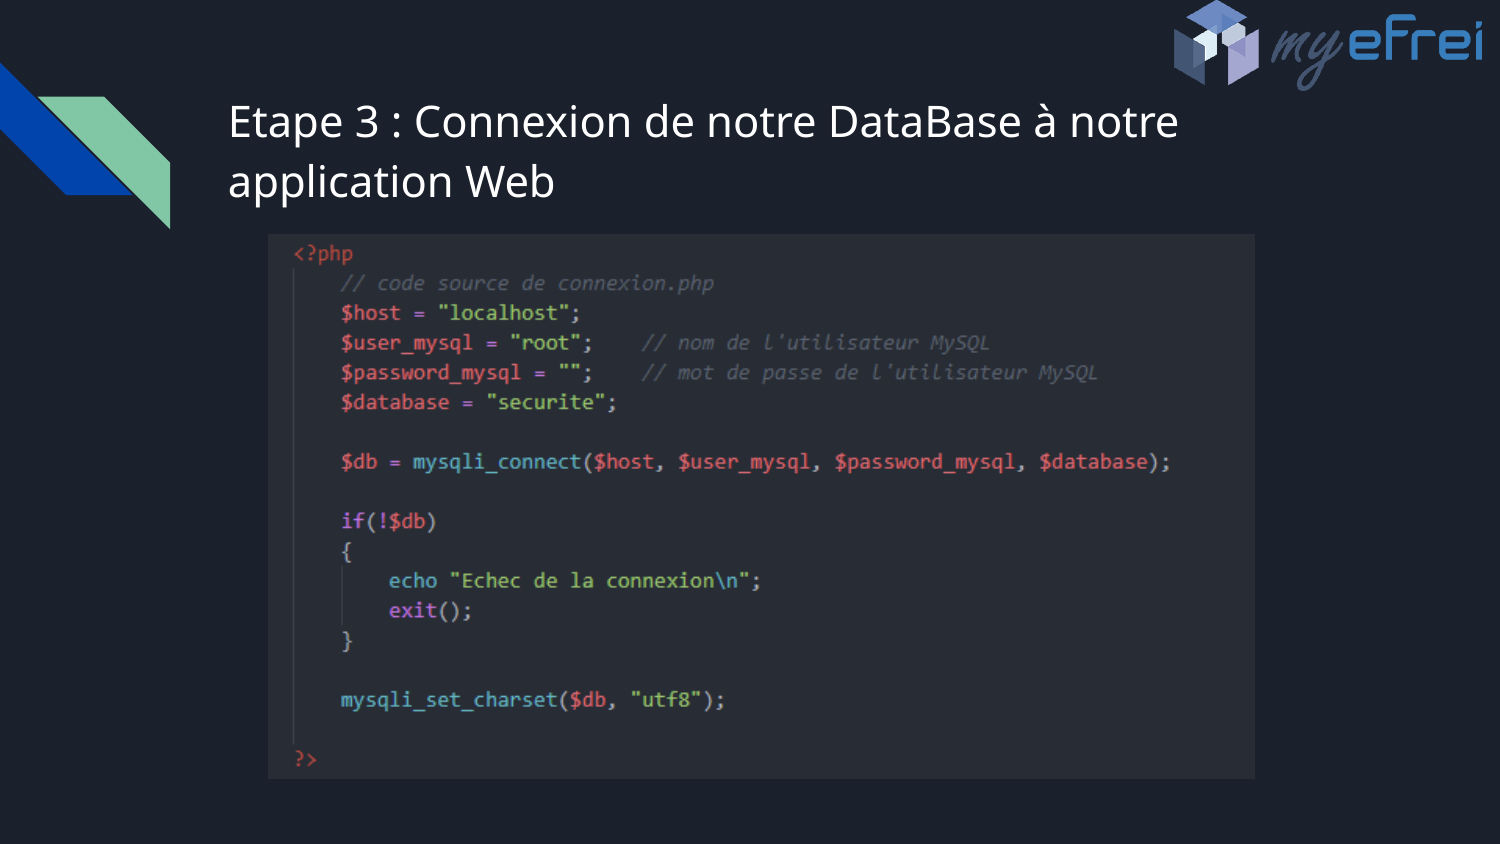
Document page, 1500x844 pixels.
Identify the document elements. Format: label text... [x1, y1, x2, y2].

title Etape 3 : Connexion de notre DataBase à notre application Web [212, 76, 1368, 227]
picture [1174, 0, 1482, 91]
picture [268, 234, 1255, 779]
